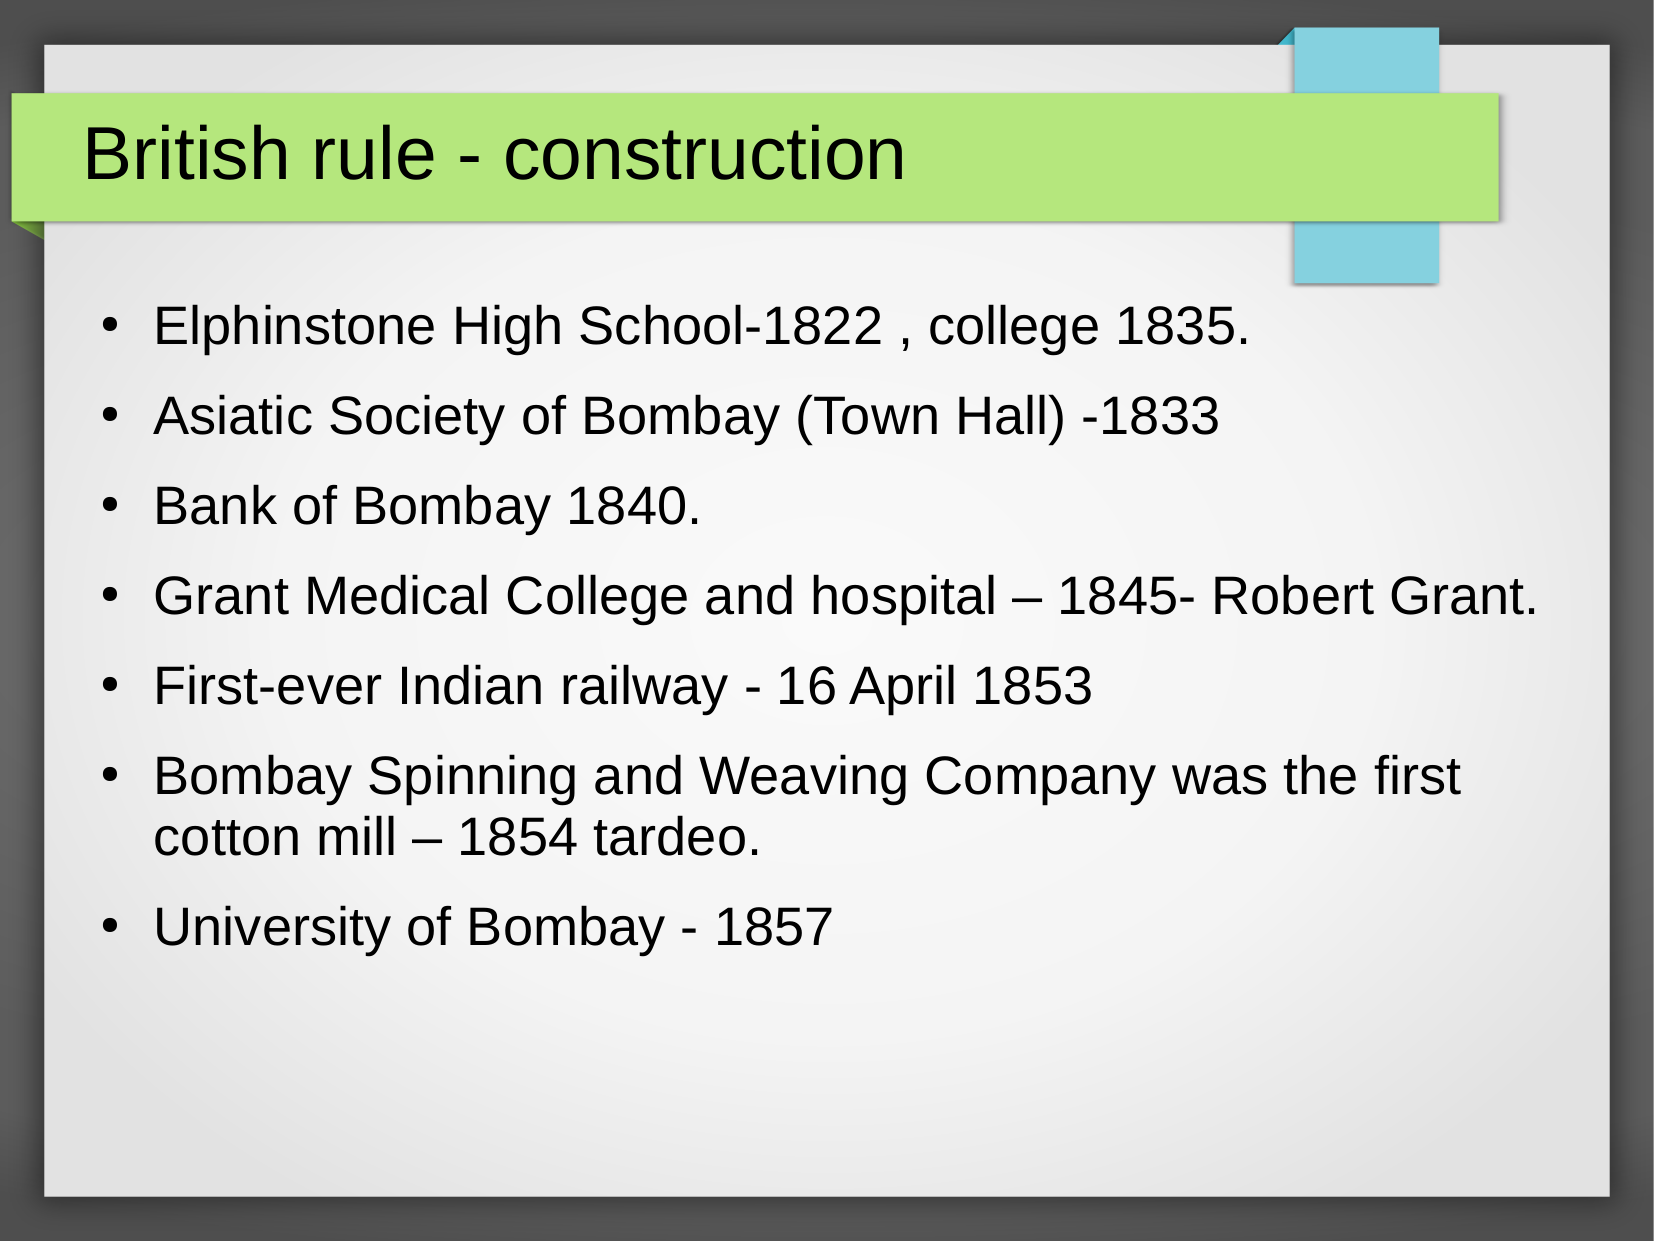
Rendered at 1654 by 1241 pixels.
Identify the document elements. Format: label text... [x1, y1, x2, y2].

list Elphinstone High School-1822 , college 1835. Asiatic Society of Bombay (Town Hall) -1833 Bank of Bombay 1840. Grant Medical College and hospital – 1845- Robert Grant. First-ever Indian railway - 16 April 1853 Bombay Spinning and Weaving Company was the first cotton mill – 1854 tardeo. University of Bombay - 1857 [82, 295, 1571, 1015]
picture [0, 0, 1654, 1241]
title British rule - construction [82, 94, 1264, 213]
